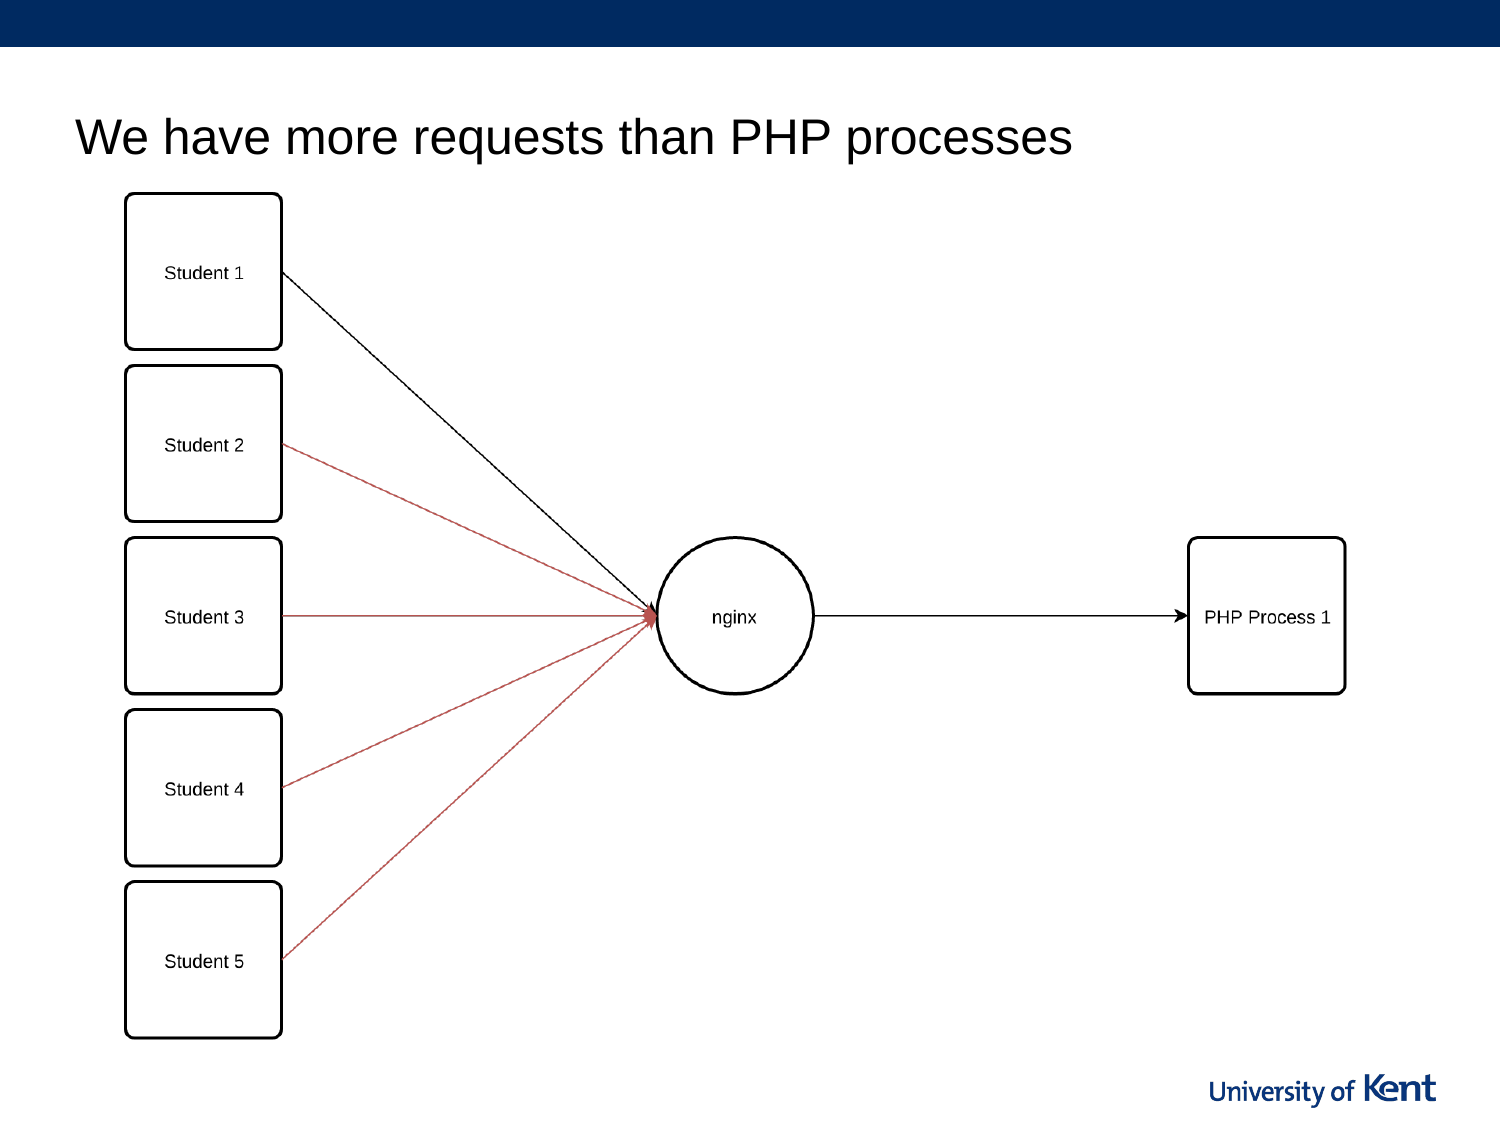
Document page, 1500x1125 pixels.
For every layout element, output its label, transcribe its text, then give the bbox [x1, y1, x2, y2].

picture [1210, 1074, 1436, 1108]
title We have more requests than PHP processes [75, 90, 1436, 185]
picture [121, 189, 1347, 1040]
